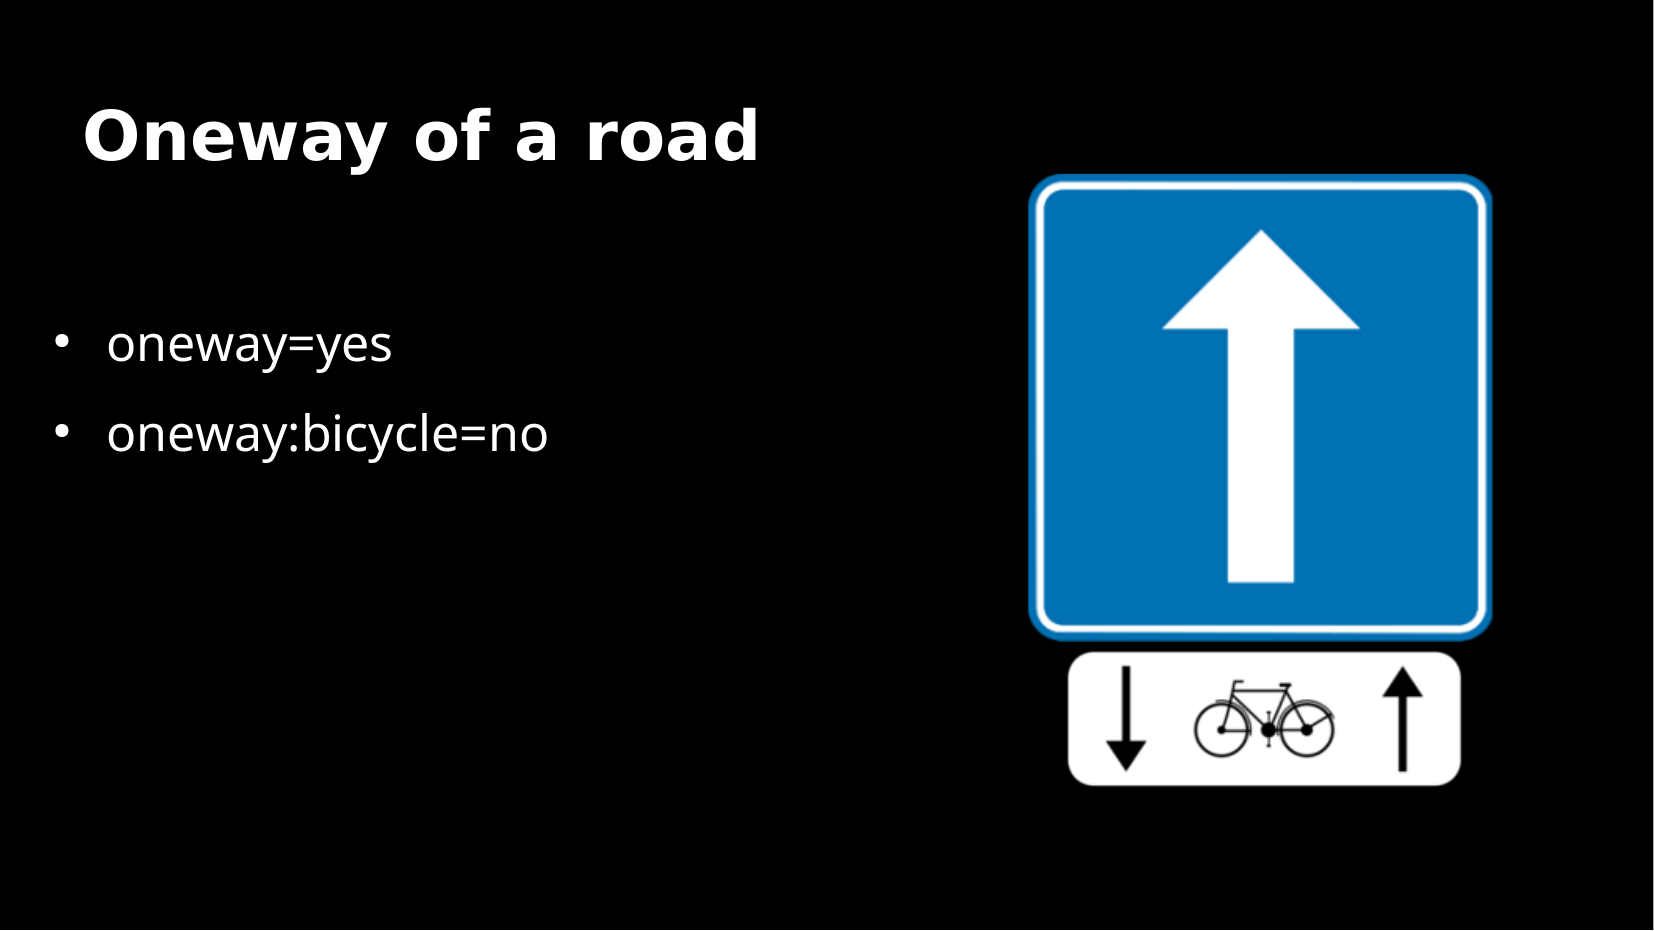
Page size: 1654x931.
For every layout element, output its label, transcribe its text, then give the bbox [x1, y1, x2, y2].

list oneway=yes oneway:bicycle=no [35, 217, 1524, 827]
title Oneway of a road [82, 59, 1571, 215]
picture [1000, 166, 1524, 792]
